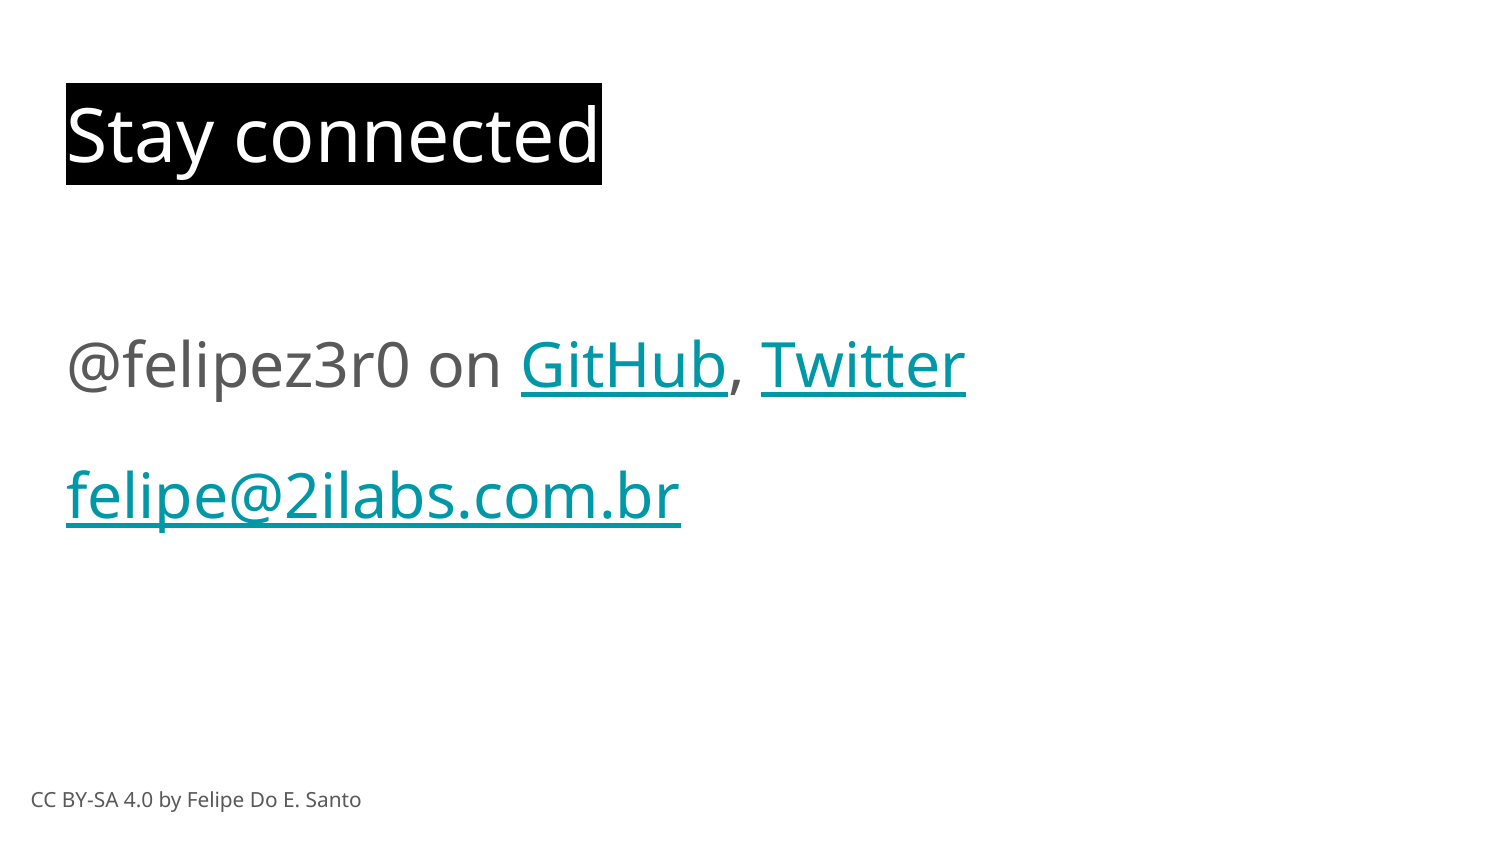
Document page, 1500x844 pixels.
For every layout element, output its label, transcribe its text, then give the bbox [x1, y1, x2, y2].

list @felipez3r0 on GitHub, Twitter felipe@2ilabs.com.br [51, 189, 1449, 750]
title Stay connected [51, 72, 1449, 167]
text_box CC BY-SA 4.0 by Felipe Do E. Santo [15, 771, 593, 826]
